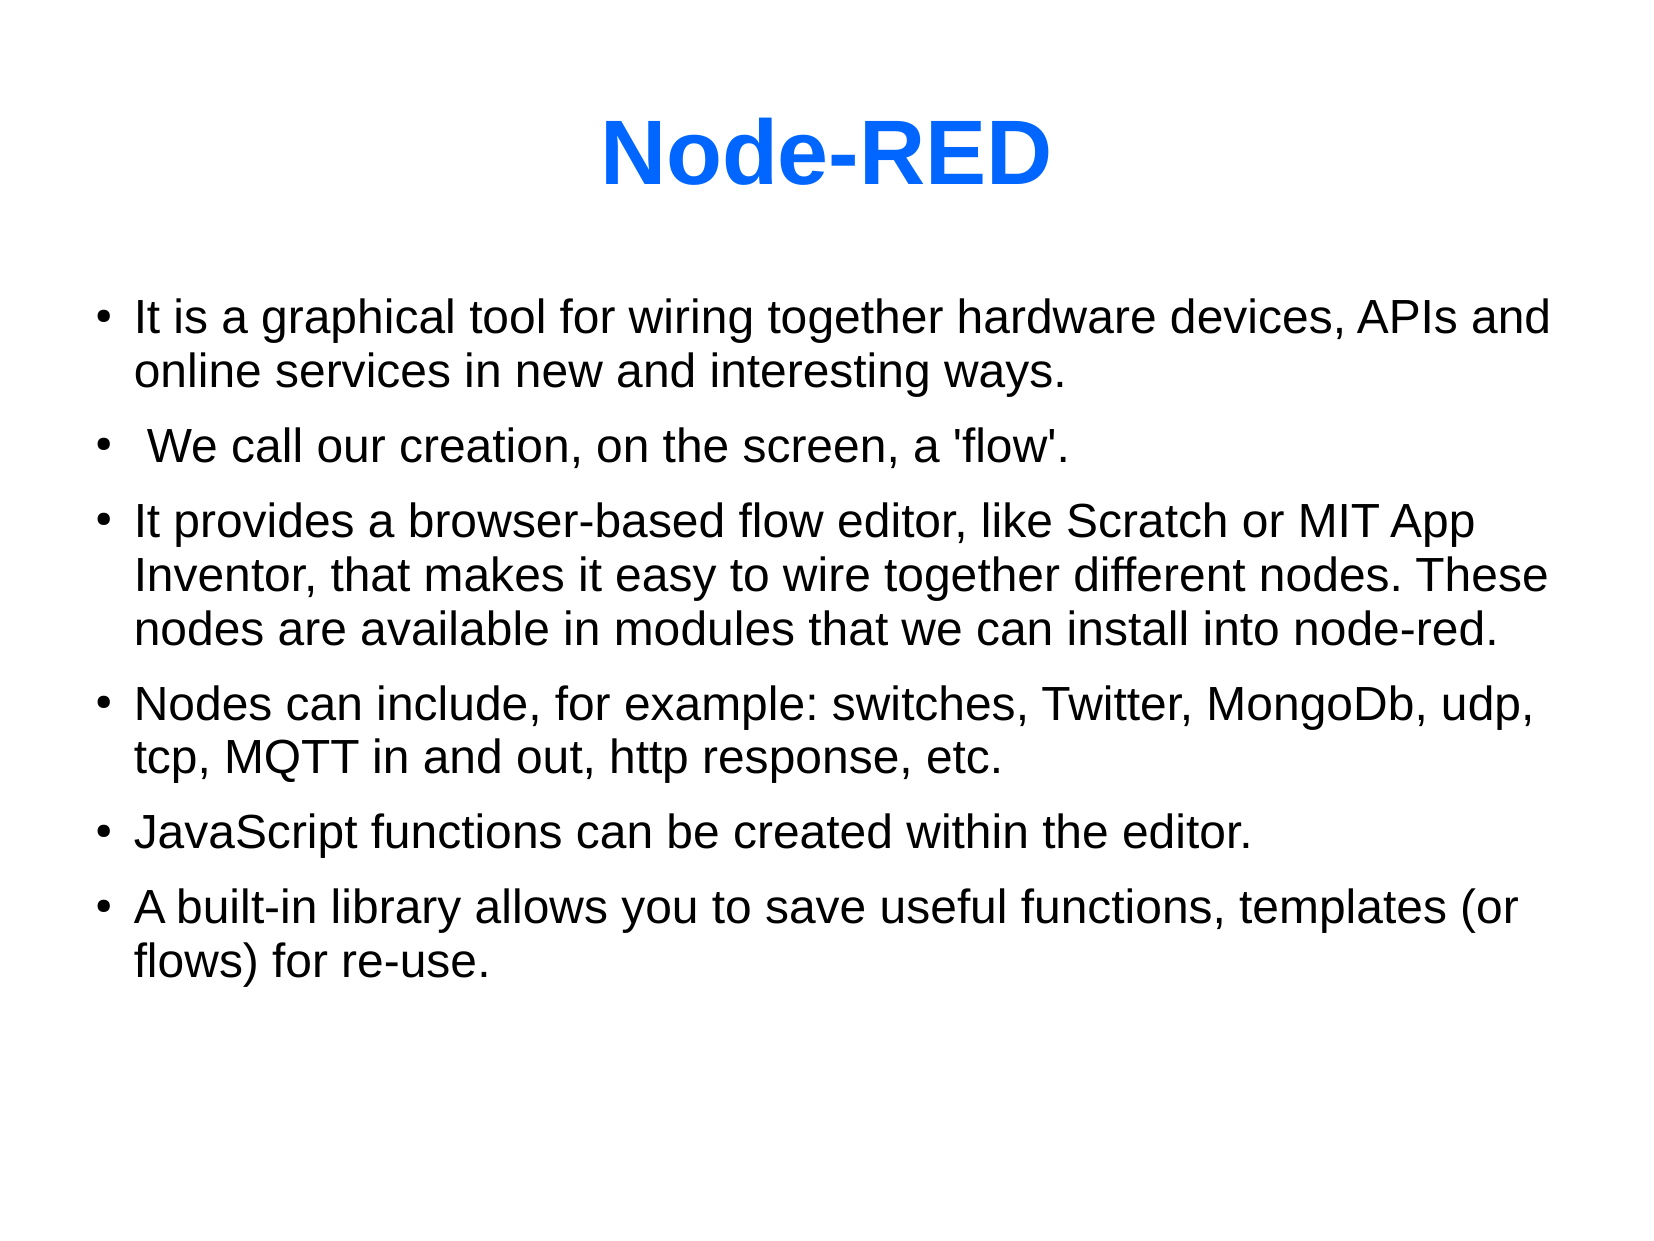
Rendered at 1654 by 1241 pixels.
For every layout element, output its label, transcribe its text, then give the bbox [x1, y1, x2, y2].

title Node-RED [82, 49, 1571, 257]
list It is a graphical tool for wiring together hardware devices, APIs and online services in new and interesting ways. We call our creation, on the screen, a 'flow'. It provides a browser-based flow editor, like Scratch or MIT App Inventor, that makes it easy to wire together different nodes. These nodes are available in modules that we can install into node-red. Nodes can include, for example: switches, Twitter, MongoDb, udp, tcp, MQTT in and out, http response, etc. JavaScript functions can be created within the editor. A built-in library allows you to save useful functions, templates (or flows) for re-use. [82, 290, 1571, 1010]
